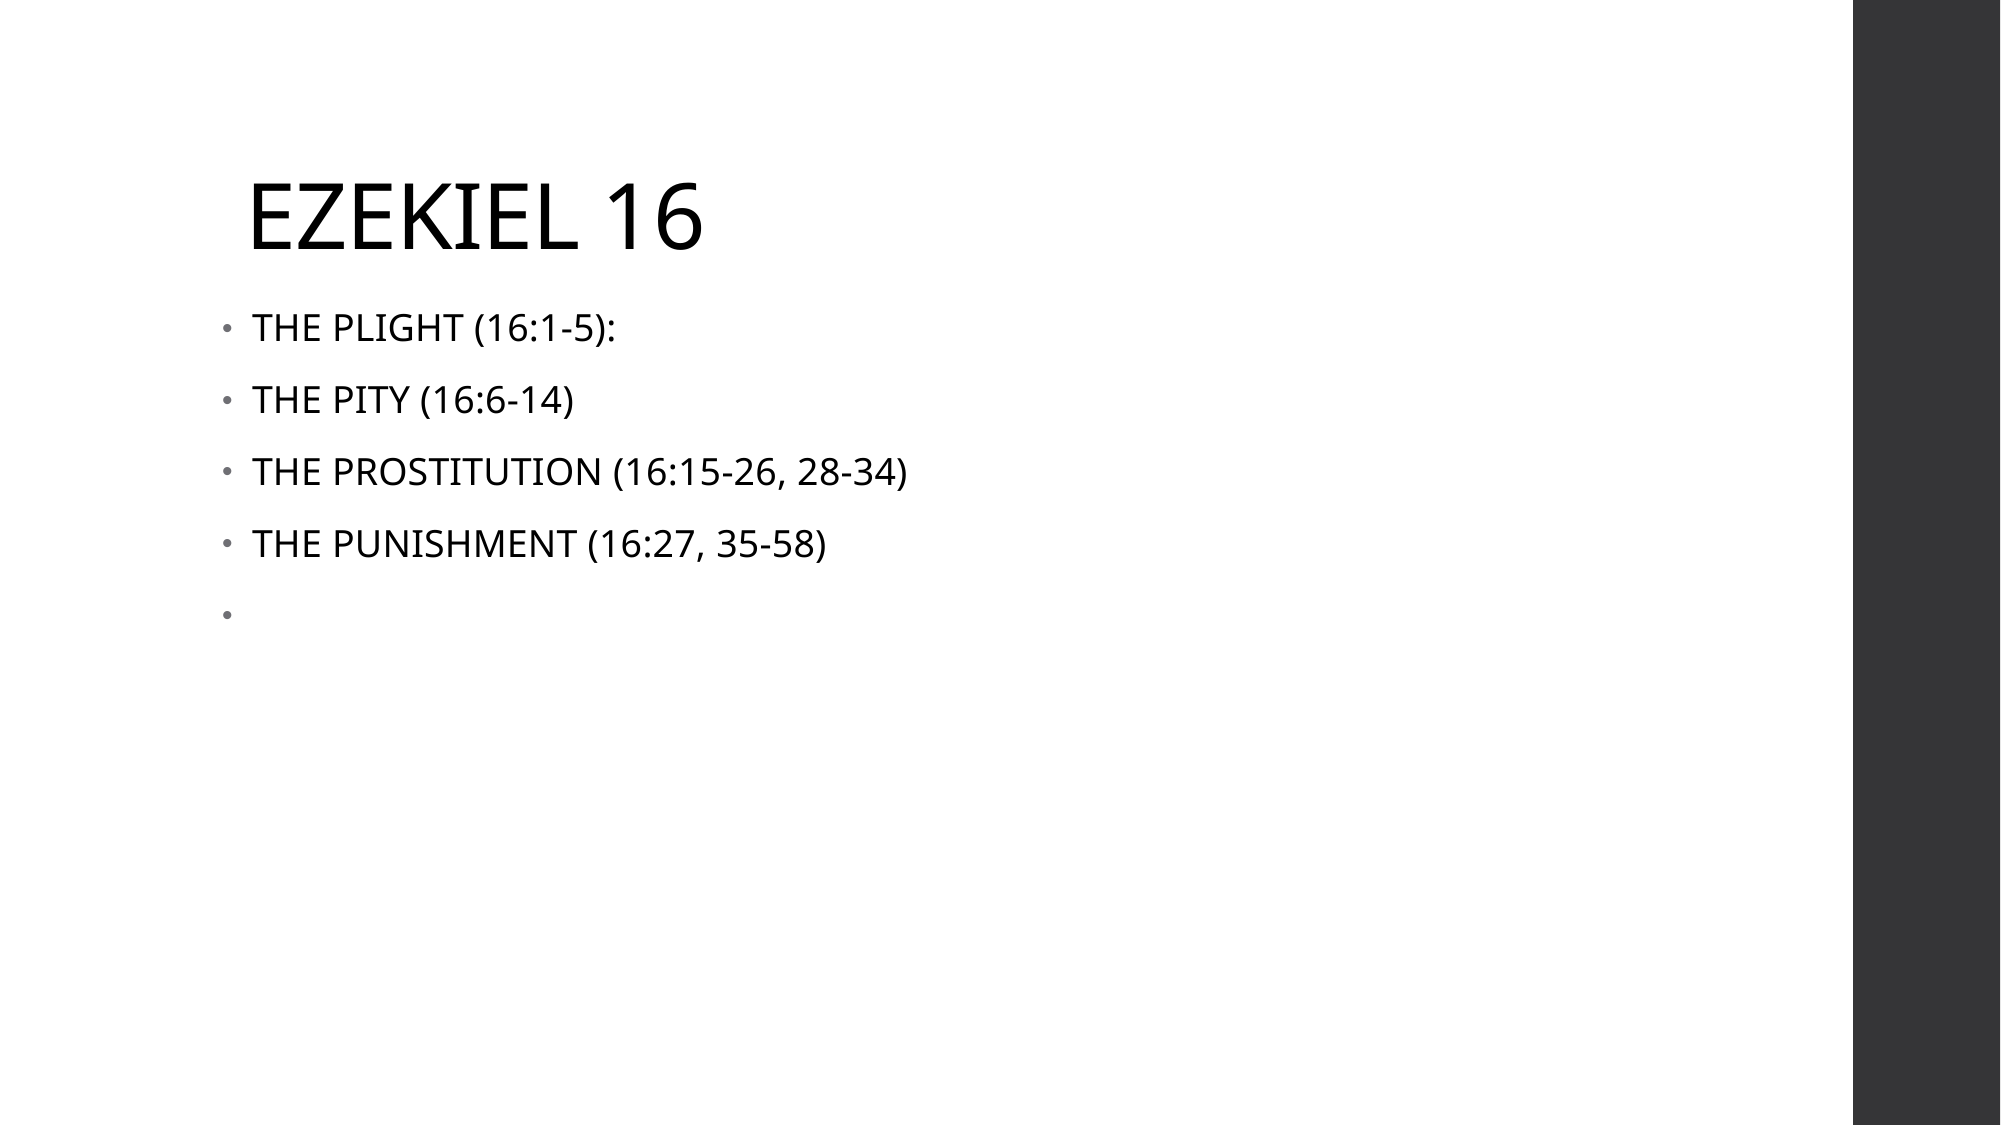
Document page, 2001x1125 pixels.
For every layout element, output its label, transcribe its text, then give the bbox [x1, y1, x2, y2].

title EZEKIEL 16 [206, 60, 1797, 278]
list THE PLIGHT (16:1-5): THE PITY (16:6-14) THE PROSTITUTION (16:15-26, 28-34) THE PUNISHMENT (16:27, 35-58) [206, 299, 1617, 1014]
